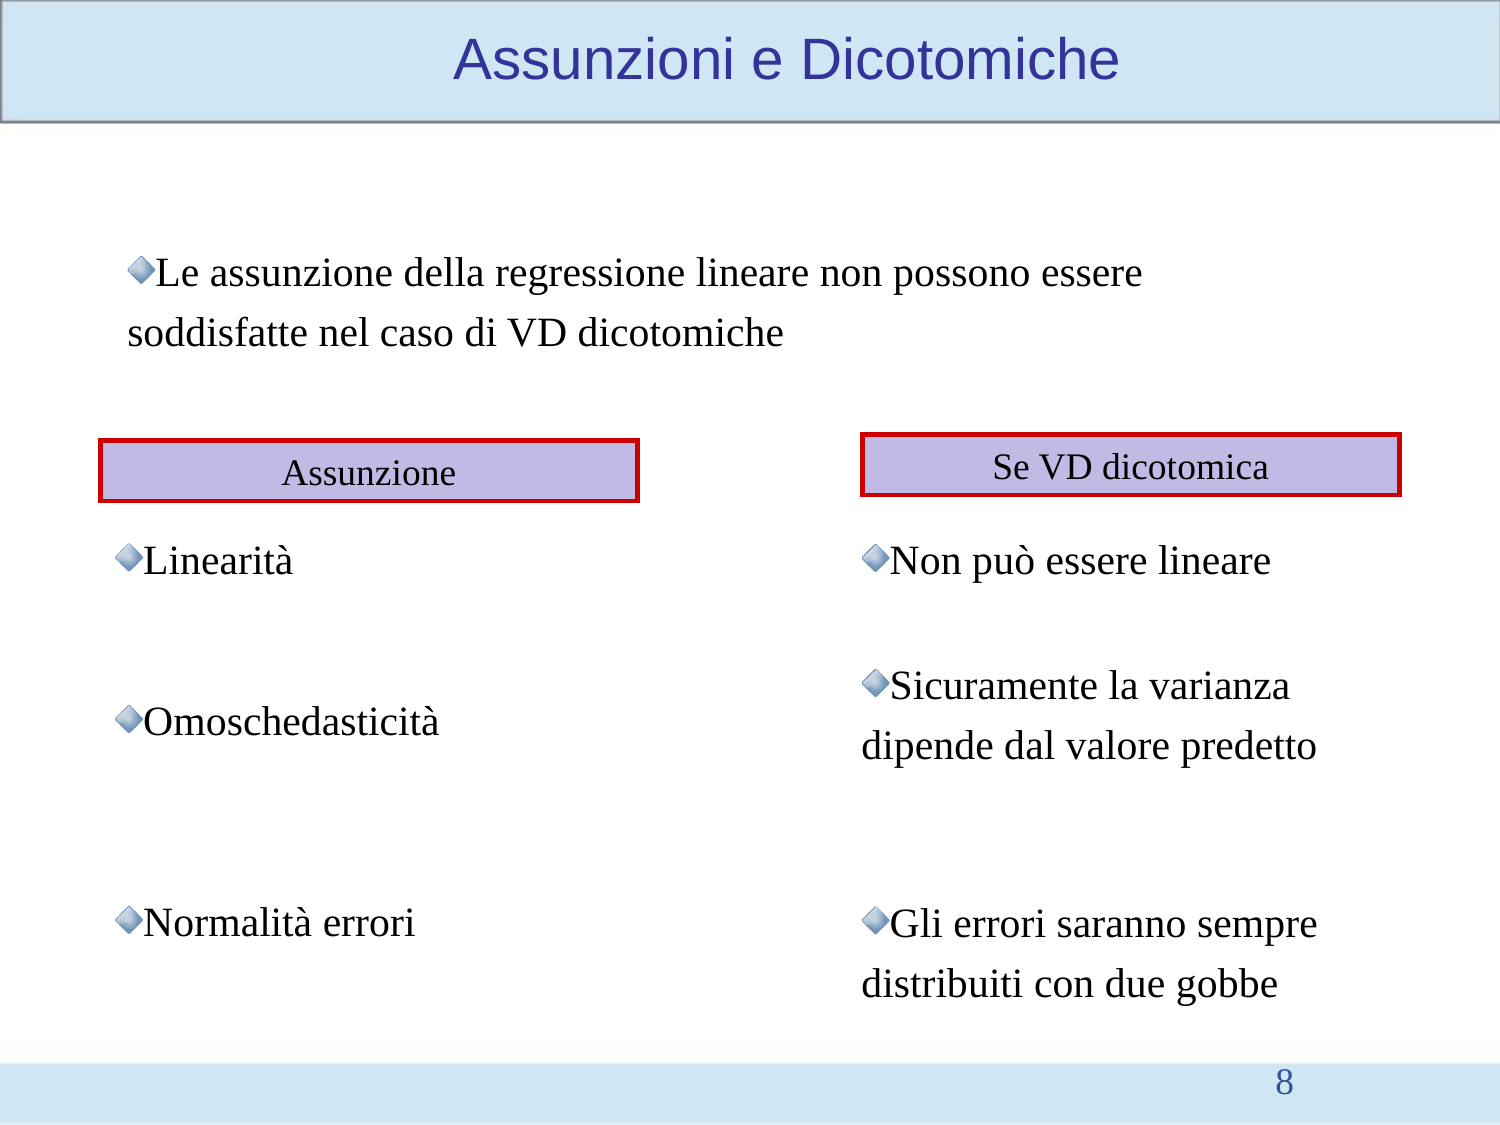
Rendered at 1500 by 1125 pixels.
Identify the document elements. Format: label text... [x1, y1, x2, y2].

text_box Assunzione [100, 440, 638, 502]
text_box Normalità errori [100, 877, 701, 953]
picture [0, 0, 1500, 1125]
text_box Gli errori saranno sempre distribuiti con due gobbe [846, 877, 1447, 1014]
text_box Non può essere lineare [846, 515, 1447, 591]
text_box Le assunzione della regressione lineare non possono essere soddisfatte nel caso di VD dicotomiche [112, 227, 1288, 363]
text_box Omoschedasticità [100, 676, 701, 752]
text_box Sicuramente la varianza dipende dal valore predetto [846, 640, 1447, 776]
text_box Linearità [100, 514, 701, 591]
title Assunzioni e Dicotomiche [113, 0, 1463, 158]
text_box Se VD dicotomica [862, 434, 1400, 496]
